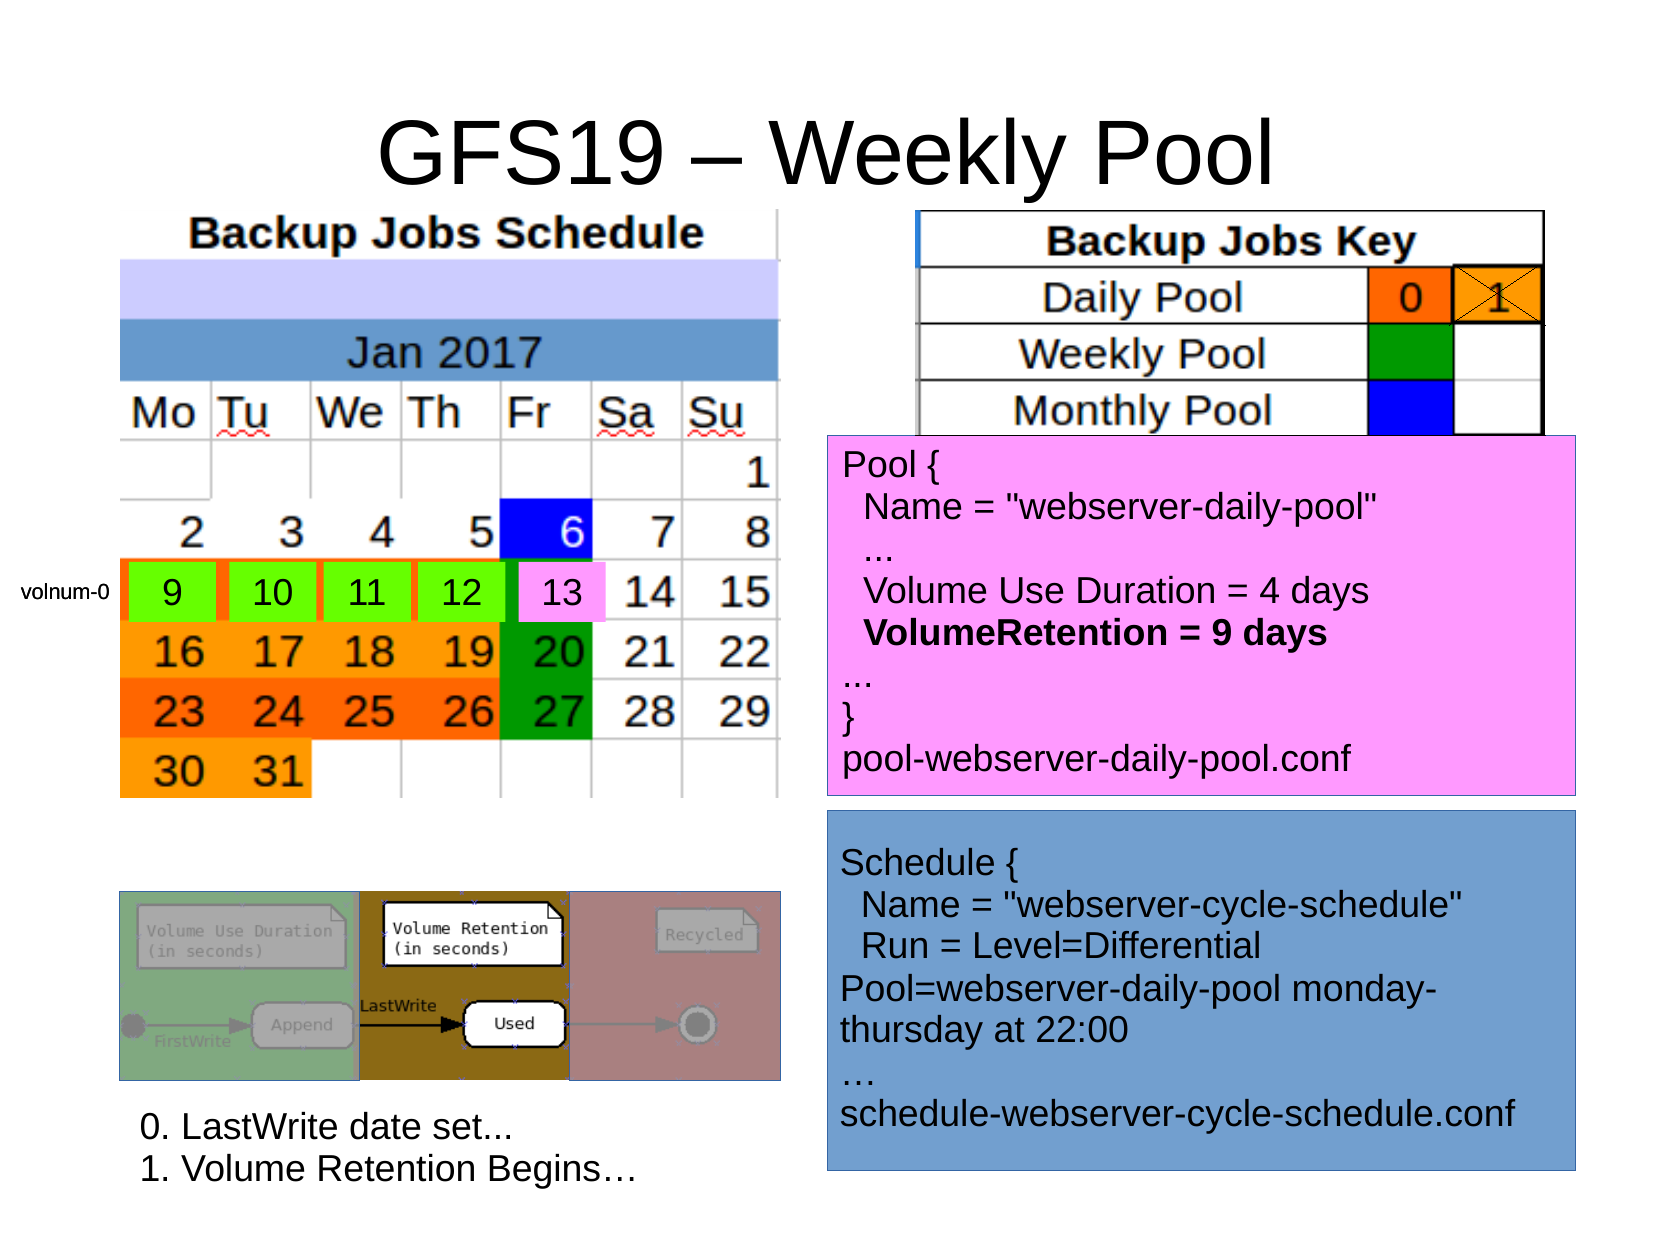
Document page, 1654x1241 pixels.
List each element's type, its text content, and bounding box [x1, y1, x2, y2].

text_box volnum-0 [6, 572, 125, 612]
text_box [119, 891, 360, 1081]
picture [360, 891, 569, 1081]
text_box 11 [323, 561, 411, 622]
text_box Pool { Name = "webserver-daily-pool" ... Volume Use Duration = 4 days VolumeRetention = 9 days ... } pool-webserver-daily-pool.conf [827, 435, 1516, 822]
picture [915, 257, 1545, 435]
text_box 10 [229, 561, 317, 622]
picture [120, 209, 781, 798]
text_box Schedule { Name = "webserver-cycle-schedule" Run = Level=Differential Pool=webserver-daily-pool monday-thursday at 22:00 … schedule-webserver-cycle-schedule.conf [825, 833, 1561, 1143]
text_box 13 [518, 561, 606, 622]
text_box 0. LastWrite date set... 1. Volume Retention Begins… [124, 1098, 654, 1197]
text_box [827, 810, 1576, 1171]
title GFS19 – Weekly Pool [82, 49, 1571, 257]
text_box 12 [418, 561, 506, 622]
text_box [569, 891, 781, 1081]
text_box [1516, 435, 1576, 796]
text_box 9 [128, 561, 216, 622]
